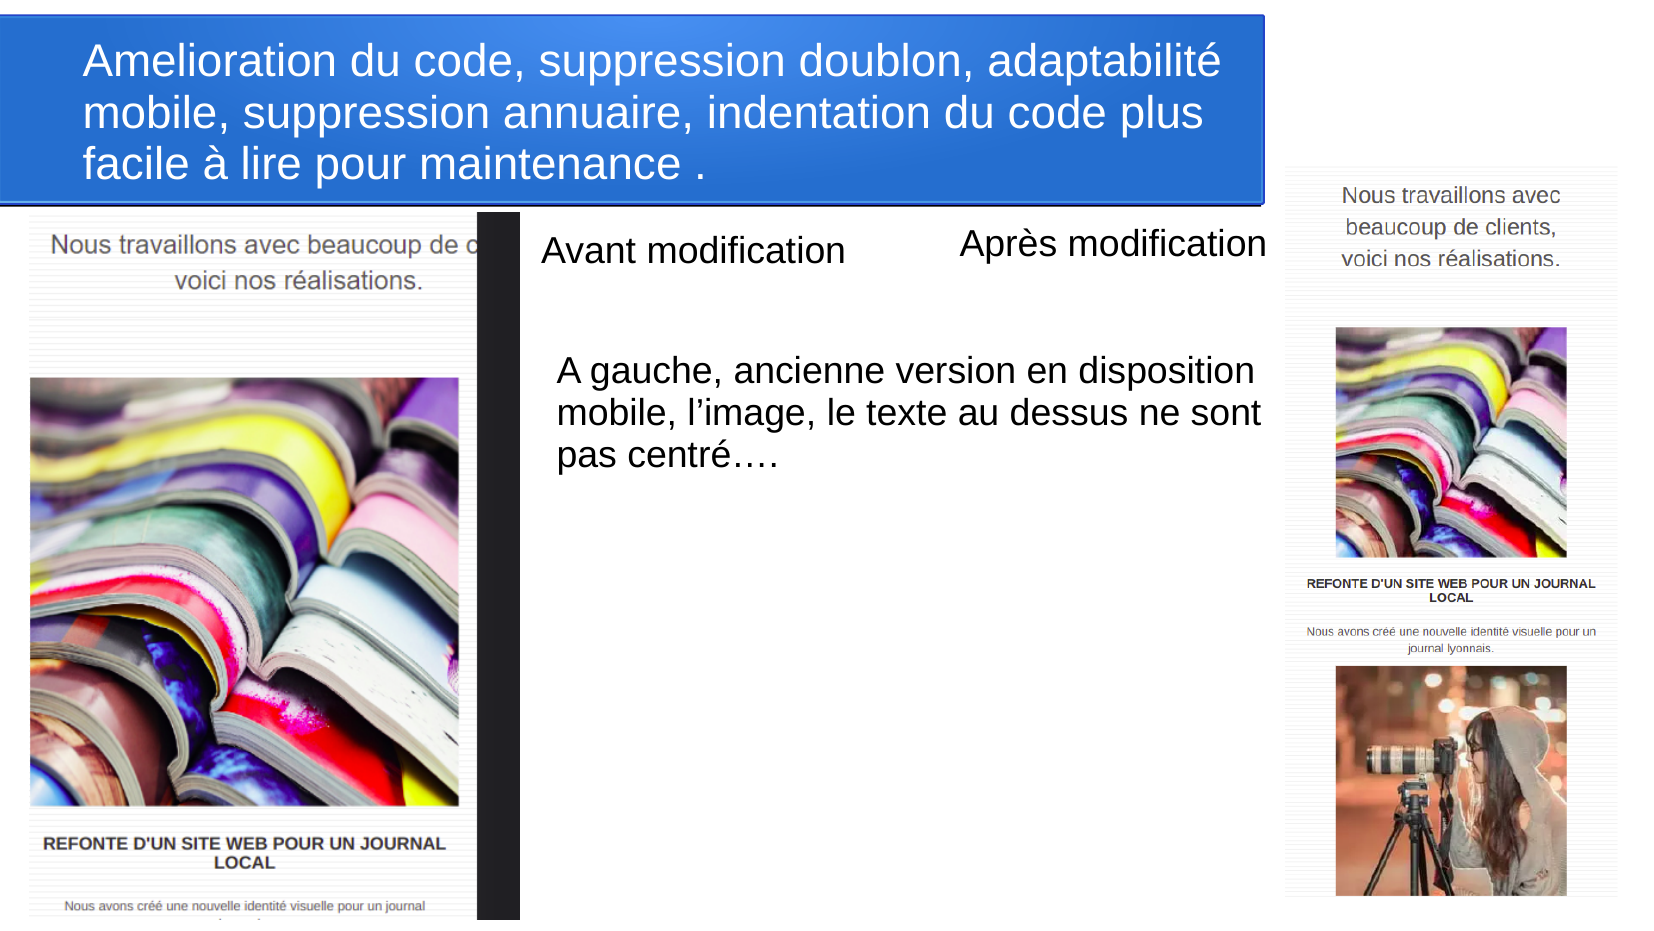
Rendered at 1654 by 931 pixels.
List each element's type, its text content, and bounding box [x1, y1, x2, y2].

picture [29, 212, 520, 920]
text_box Avant modification [526, 221, 1058, 279]
picture [1285, 165, 1630, 898]
text_box A gauche, ancienne version en disposition mobile, l’image, le texte au dessus ne sont pas centré…. [541, 342, 1286, 589]
title Amelioration du code, suppression doublon, adaptabilité mobile, suppression annuaire, indentation du code plus facile à lire pour maintenance . [82, 35, 1235, 190]
text_box Après modification [944, 214, 1477, 272]
